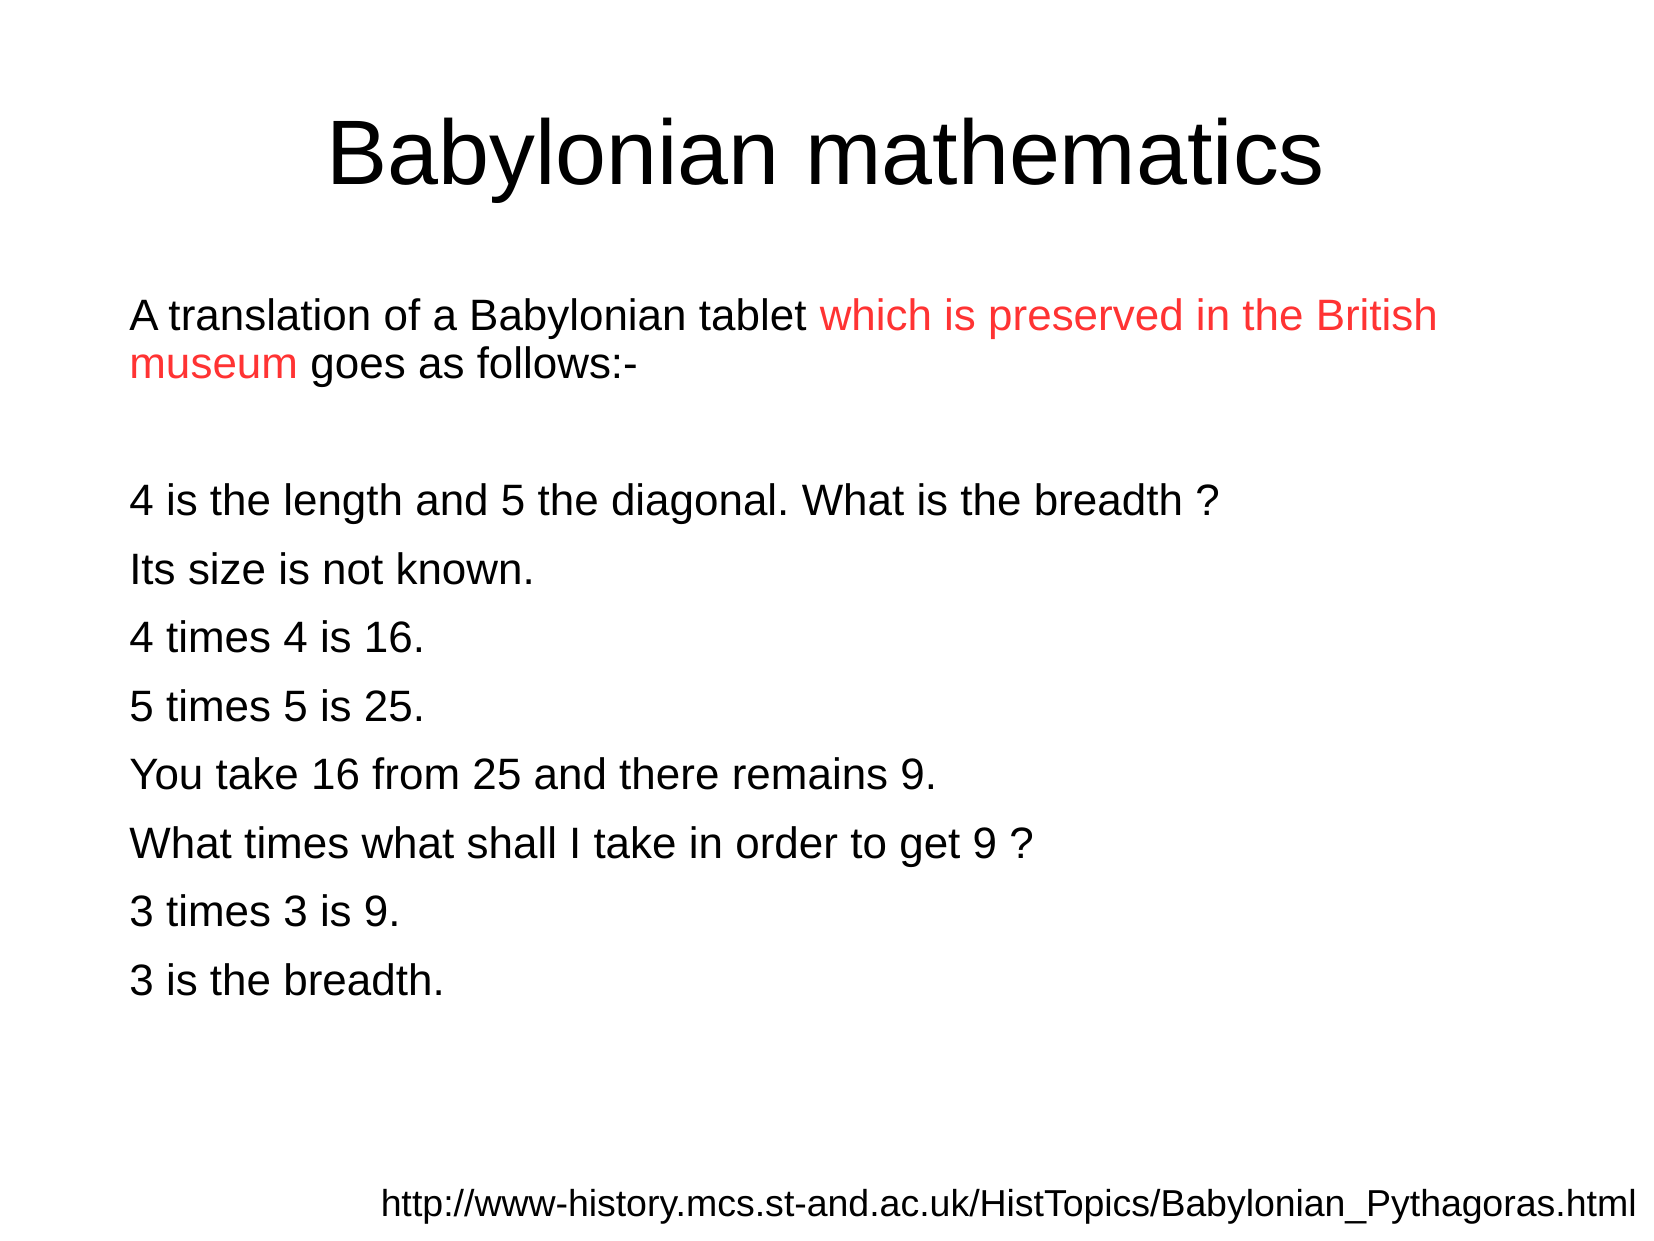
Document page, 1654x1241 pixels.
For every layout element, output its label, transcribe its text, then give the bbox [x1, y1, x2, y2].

title Babylonian mathematics [82, 49, 1571, 257]
list A translation of a Babylonian tablet which is preserved in the British museum goes as follows:- 4 is the length and 5 the diagonal. What is the breadth ? Its size is not known. 4 times 4 is 16. 5 times 5 is 25. You take 16 from 25 and there remains 9. What times what shall I take in order to get 9 ? 3 times 3 is 9. 3 is the breadth. [82, 290, 1571, 1010]
text_box http://www-history.mcs.st-and.ac.uk/HistTopics/Babylonian_Pythagoras.html [366, 1175, 1653, 1233]
